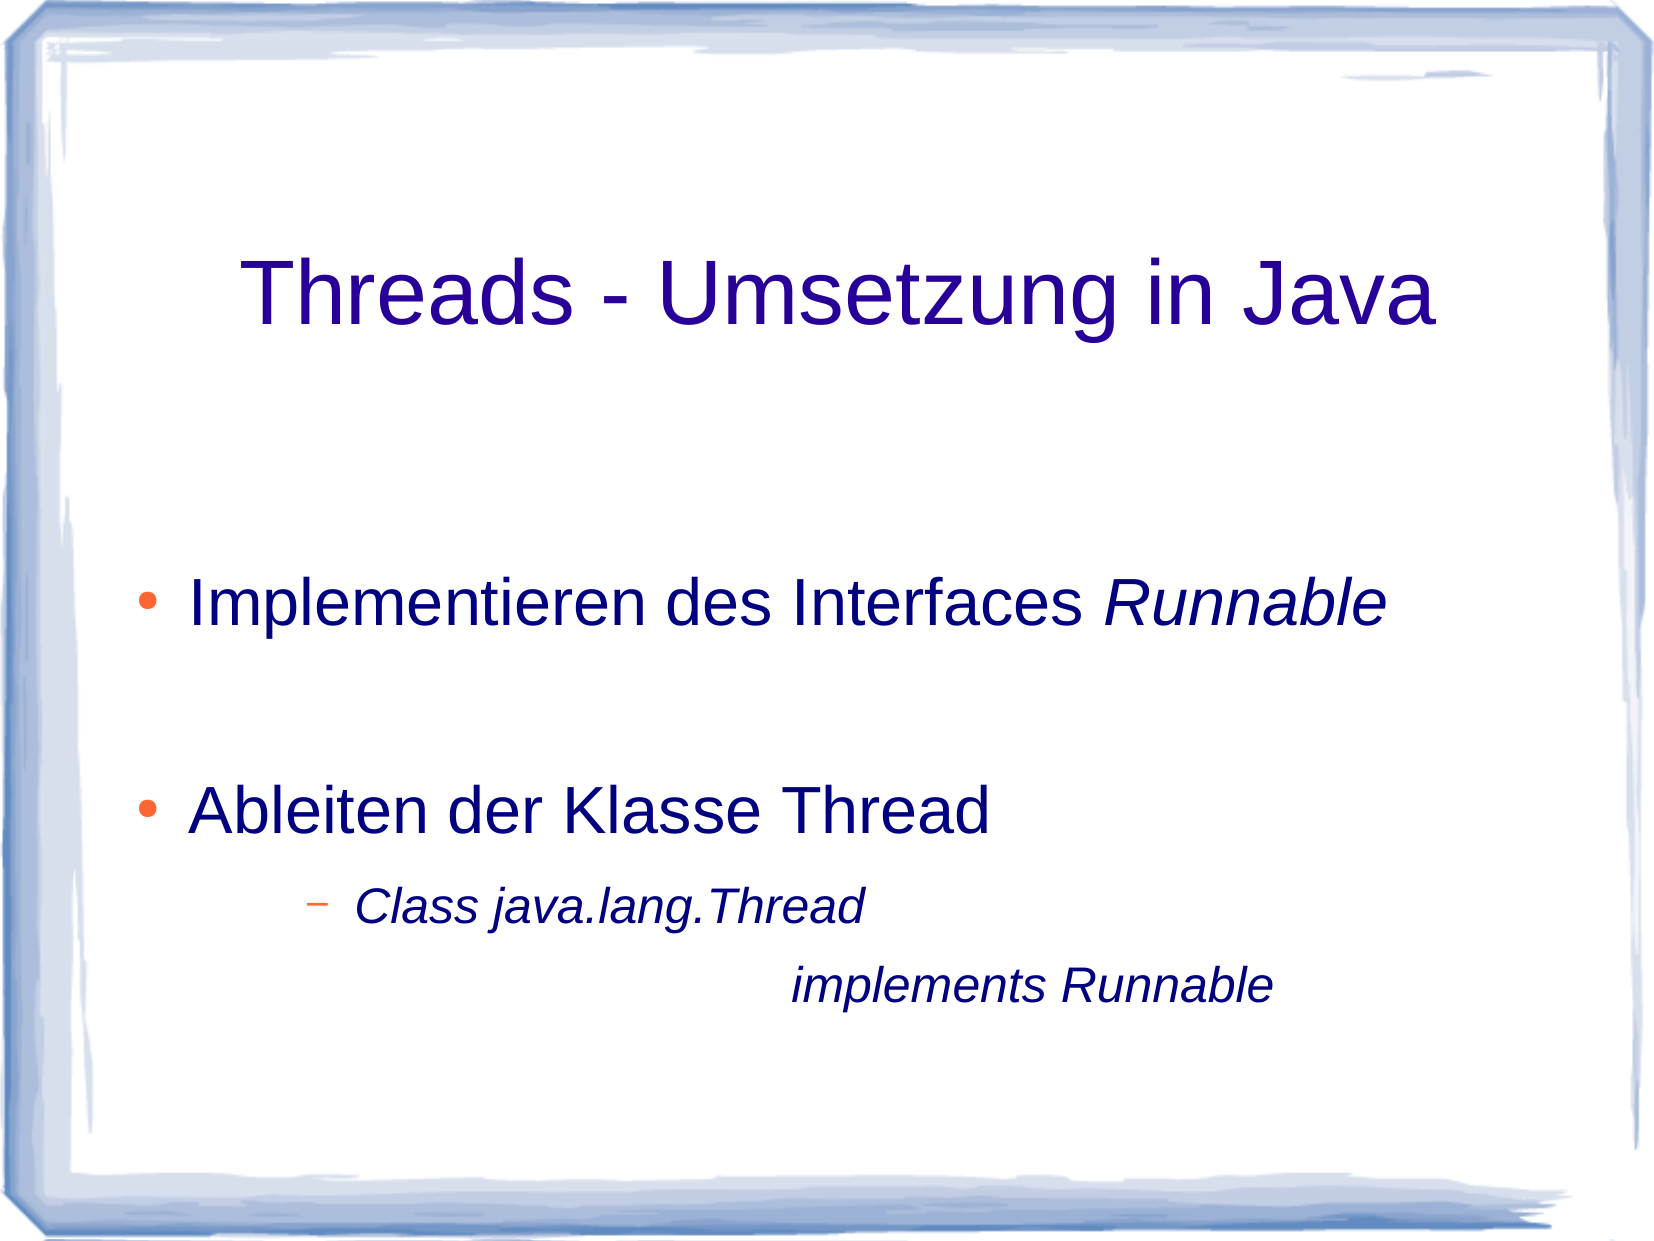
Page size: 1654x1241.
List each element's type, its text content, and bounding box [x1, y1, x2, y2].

picture [0, 0, 1654, 1241]
list Implementieren des Interfaces Runnable Ableiten der Klasse Thread Class java.lang.Thread implements Runnable [118, 460, 1571, 1241]
title Threads - Umsetzung in Java [94, 188, 1583, 397]
